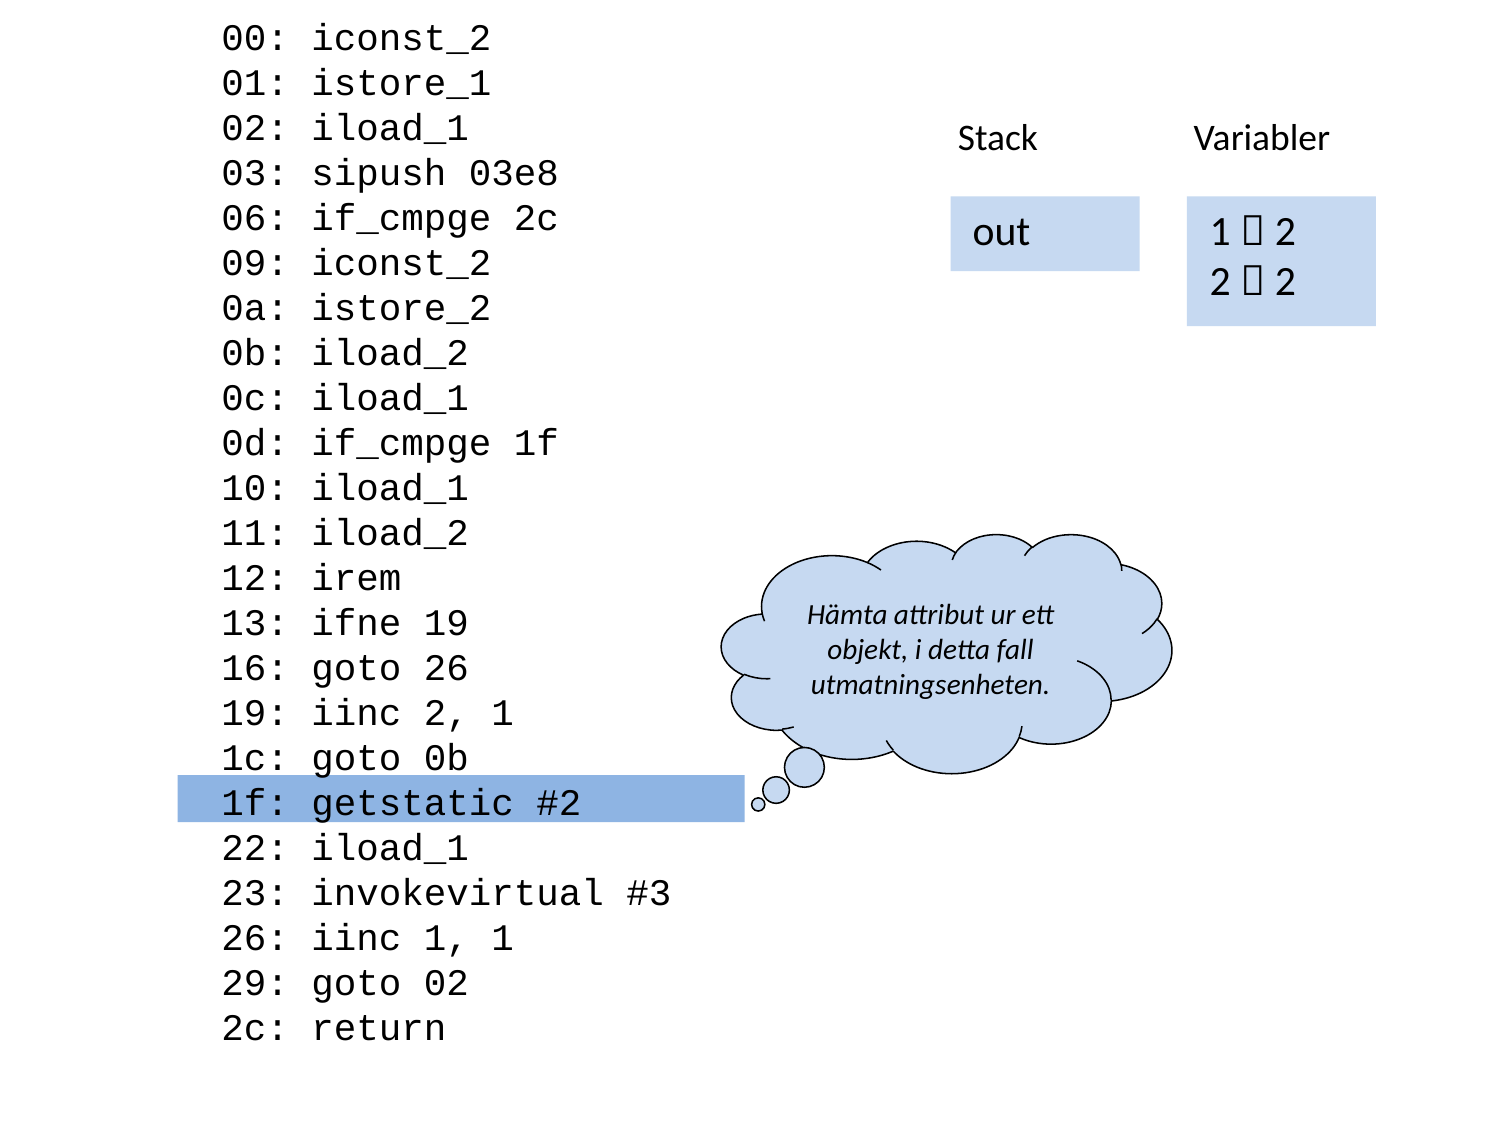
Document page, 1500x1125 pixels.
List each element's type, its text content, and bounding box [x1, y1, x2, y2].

text_box [1186, 196, 1376, 327]
text_box [177, 775, 206, 823]
text_box out [957, 196, 1046, 262]
text_box 1  2 2  2 [1194, 196, 1328, 312]
text_box Variabler [1178, 105, 1345, 165]
text_box [950, 196, 1140, 272]
text_box [703, 775, 745, 823]
text_box Hämta attribut ur ett objekt, i detta fall utmatningsenheten. [721, 534, 1172, 788]
text_box 00: iconst_2 01: istore_1 02: iload_1 03: sipush 03e8 06: if_cmpge 2c 09: iconst_2 0a: istore_2 0b: iload_2 0c: iload_1 0d: if_cmpge 1f 10: iload_1 11: iload_2 12: irem 13: ifne 19 16: goto 26 19: iinc 2, 1 1c: goto 0b 1f: getstatic #2 22: iload_1 23: invokevirtual #3 26: iinc 1, 1 29: goto 02 2c: return [206, 5, 703, 1056]
text_box Stack [943, 105, 1053, 165]
